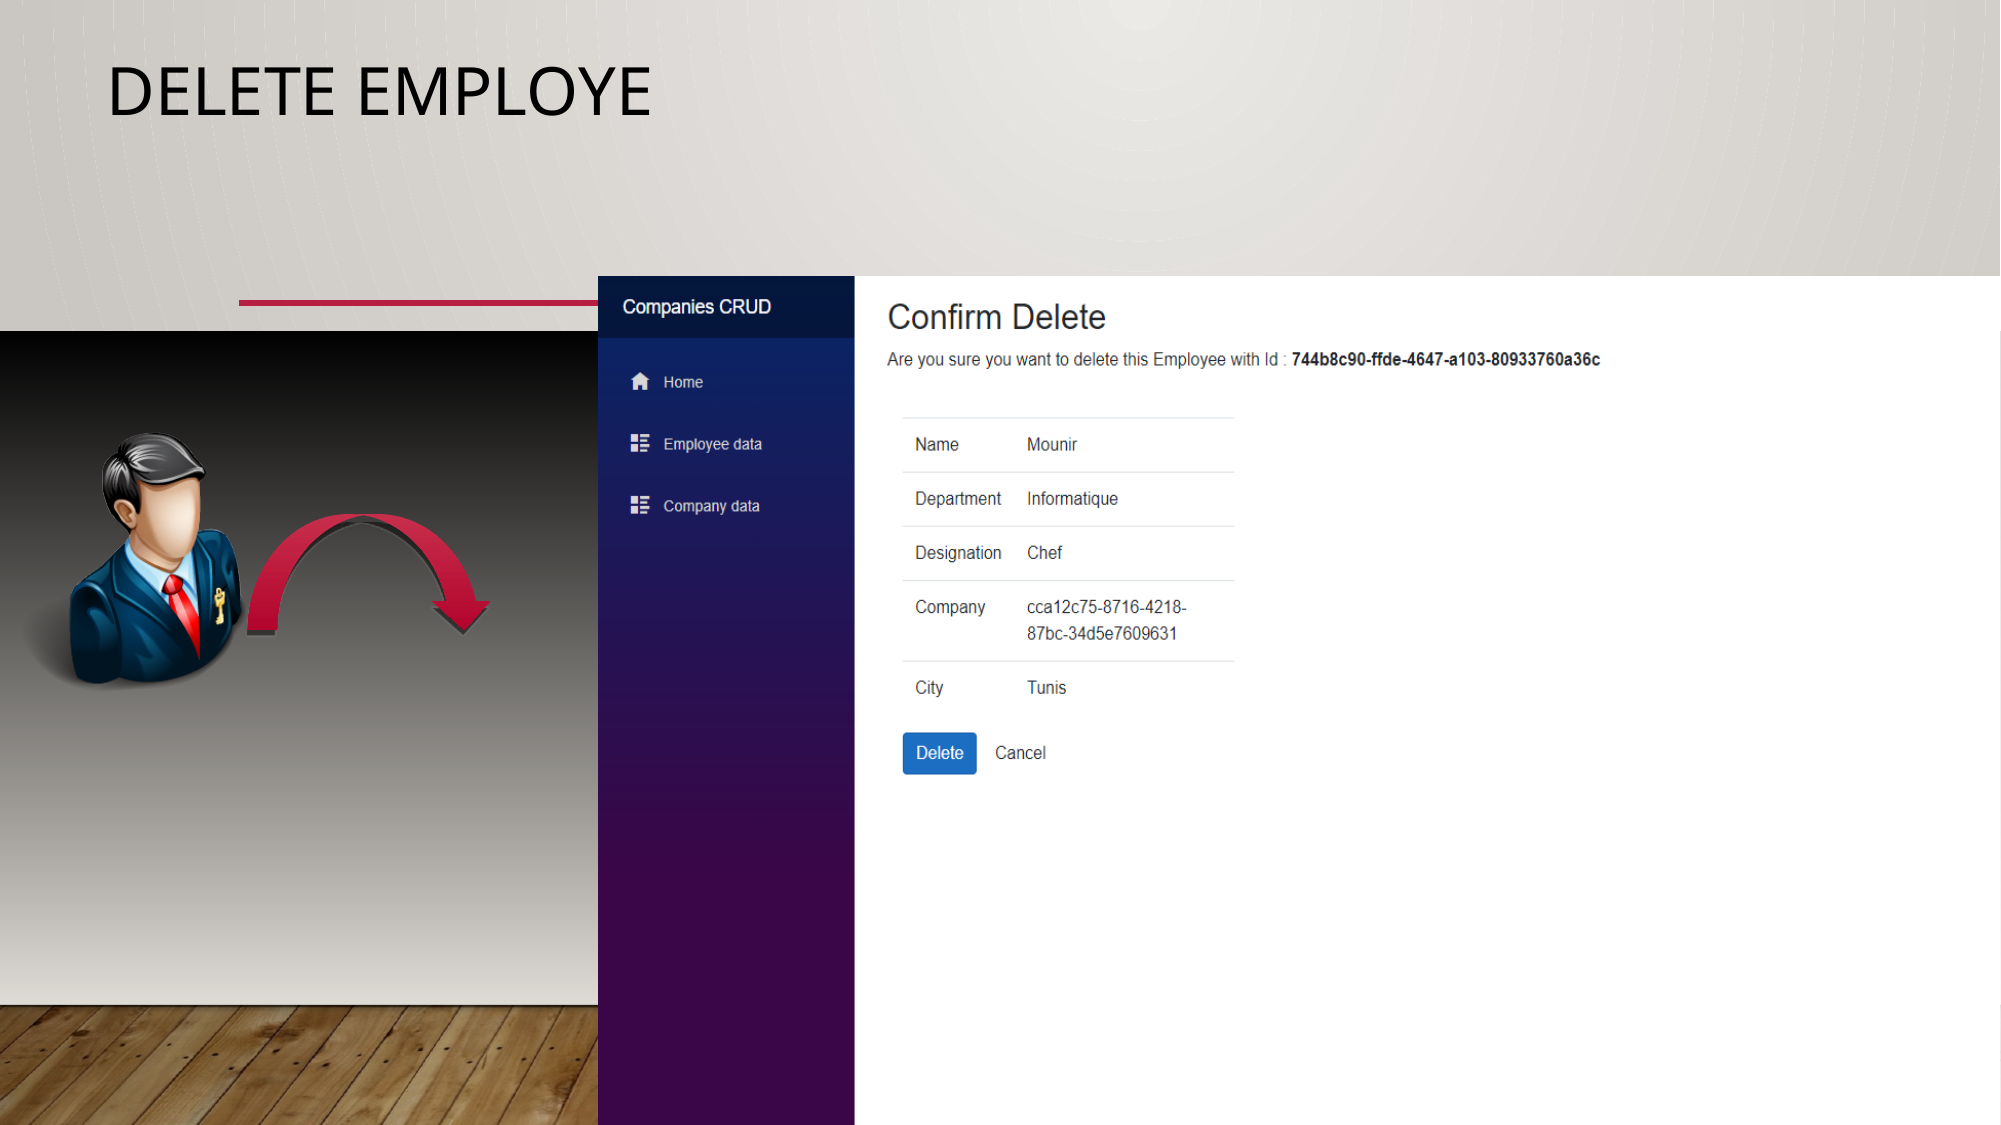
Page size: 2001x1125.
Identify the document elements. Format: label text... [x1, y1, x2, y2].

title Delete Employe [91, 50, 1502, 200]
text_box [247, 514, 491, 631]
picture [0, 430, 265, 696]
picture [598, 276, 2000, 1125]
